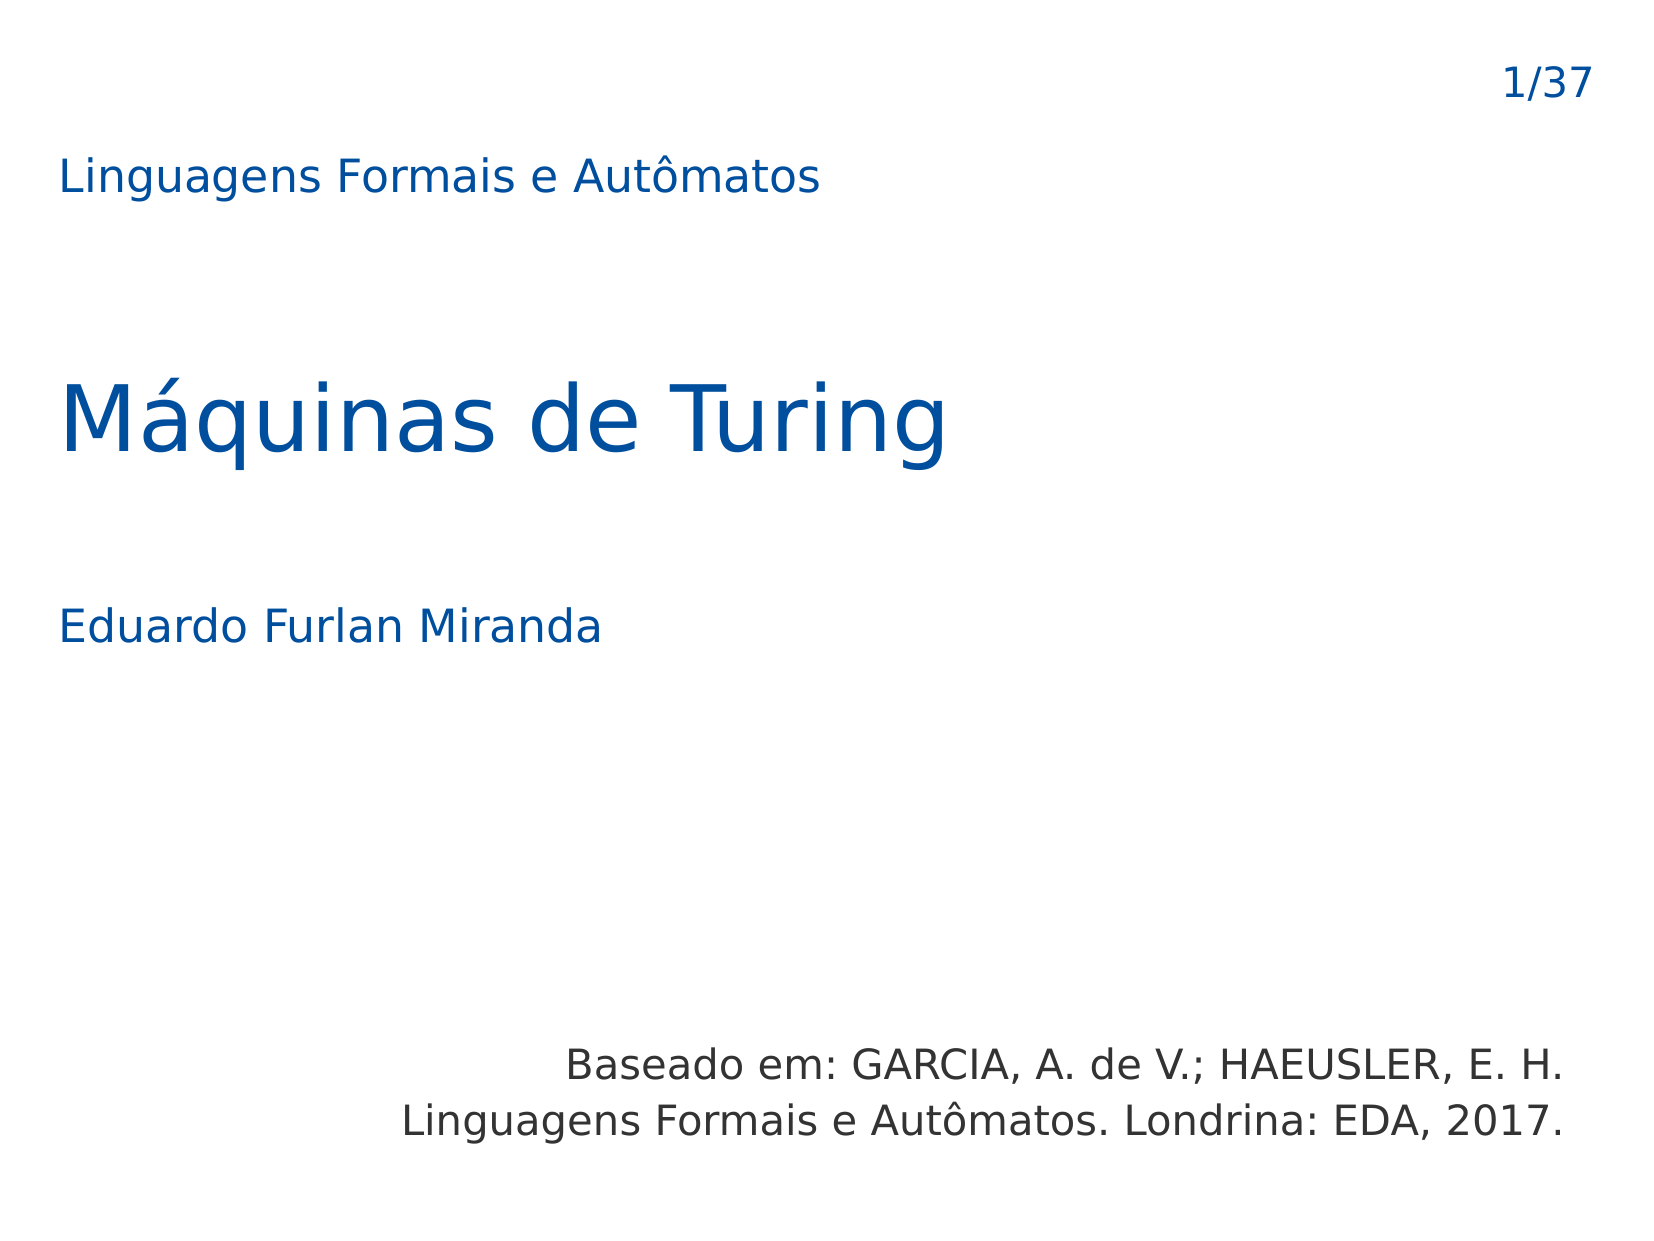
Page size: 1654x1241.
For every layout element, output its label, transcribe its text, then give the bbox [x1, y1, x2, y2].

list Baseado em: GARCIA, A. de V.; HAEUSLER, E. H. Linguagens Formais e Autômatos. Londrina: EDA, 2017. [366, 1033, 1565, 1211]
list Linguagens Formais e Autômatos Máquinas de Turing Eduardo Furlan Miranda [59, 141, 1625, 1211]
